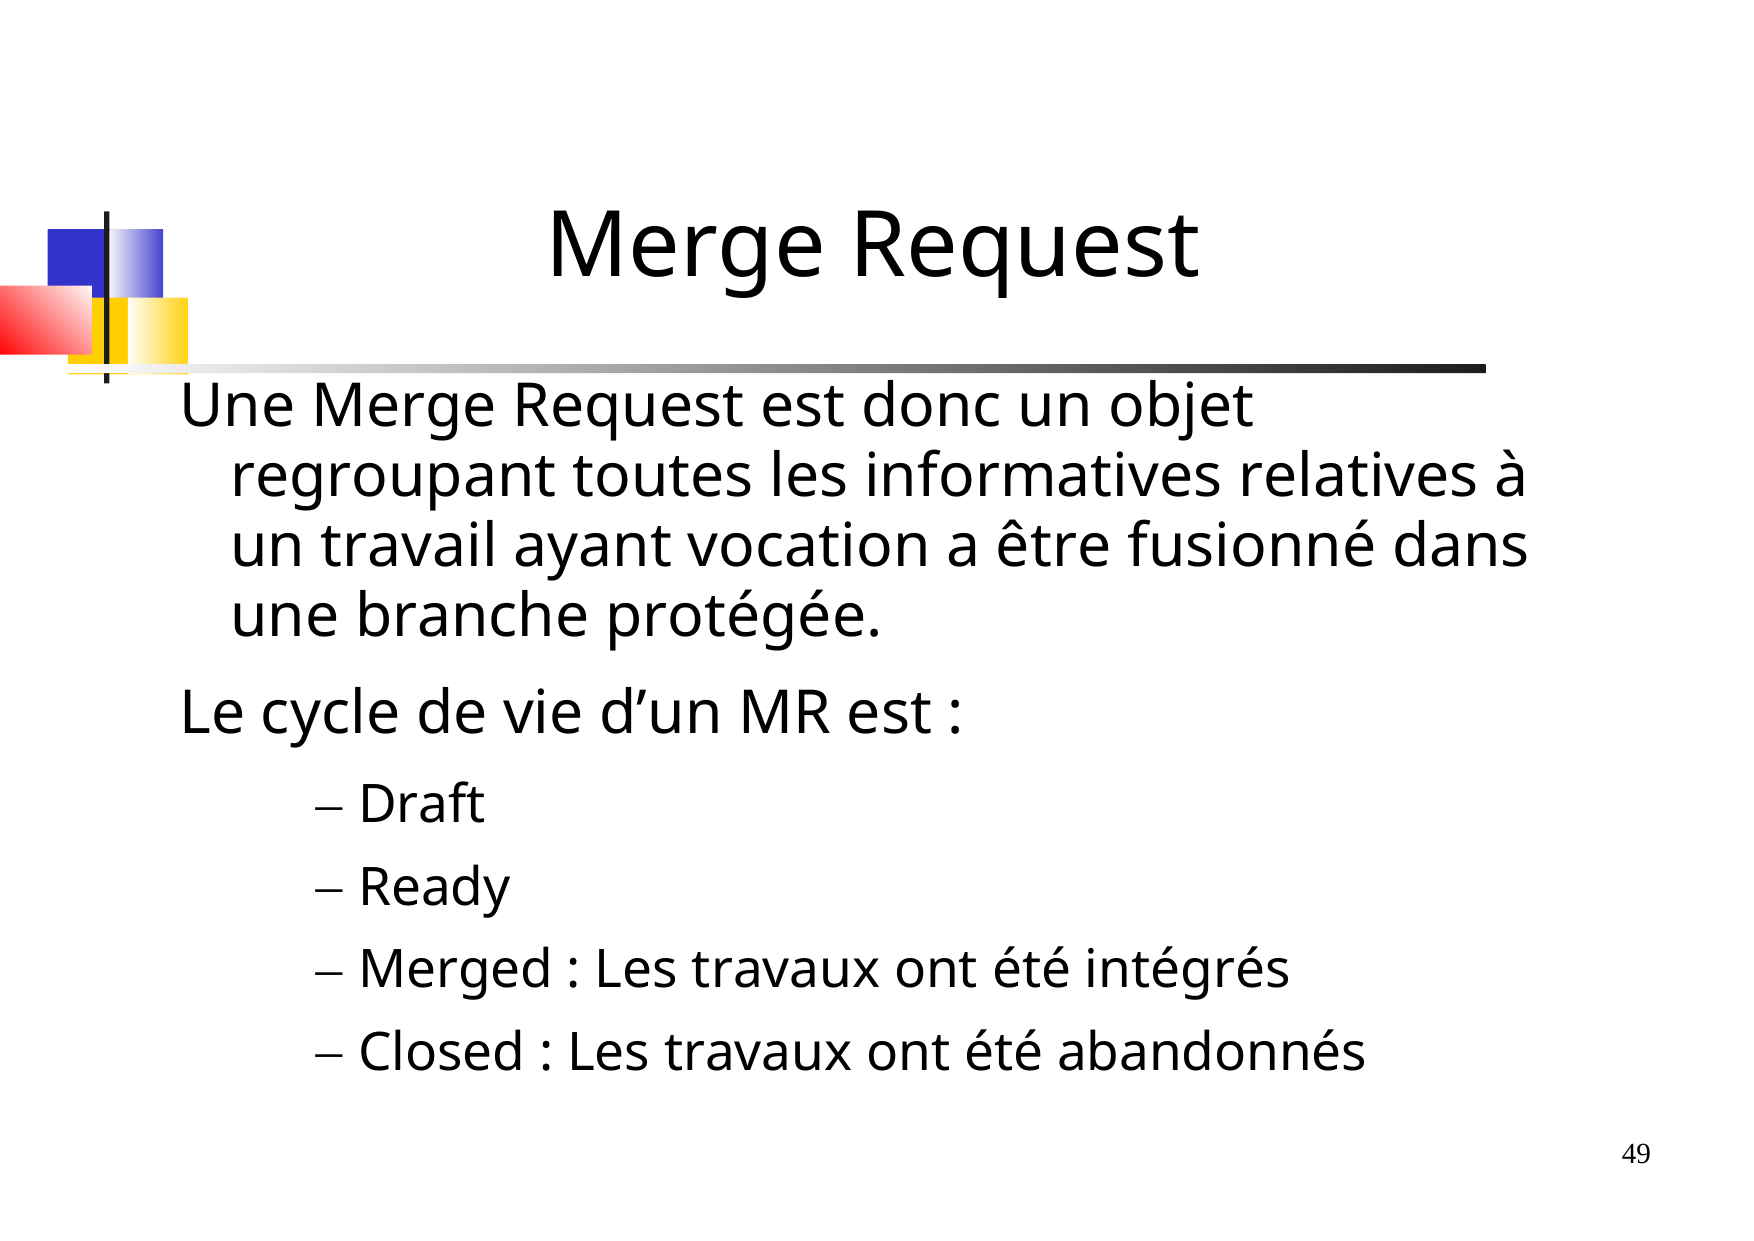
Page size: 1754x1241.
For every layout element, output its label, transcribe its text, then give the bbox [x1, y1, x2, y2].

list Une Merge Request est donc un objet regroupant toutes les informatives relatives à un travail ayant vocation a être fusionné dans une branche protégée. Le cycle de vie d’un MR est : Draft Ready Merged : Les travaux ont été intégrés Closed : Les travaux ont été abandonnés [179, 371, 1567, 1091]
title Merge Request [179, 139, 1567, 351]
